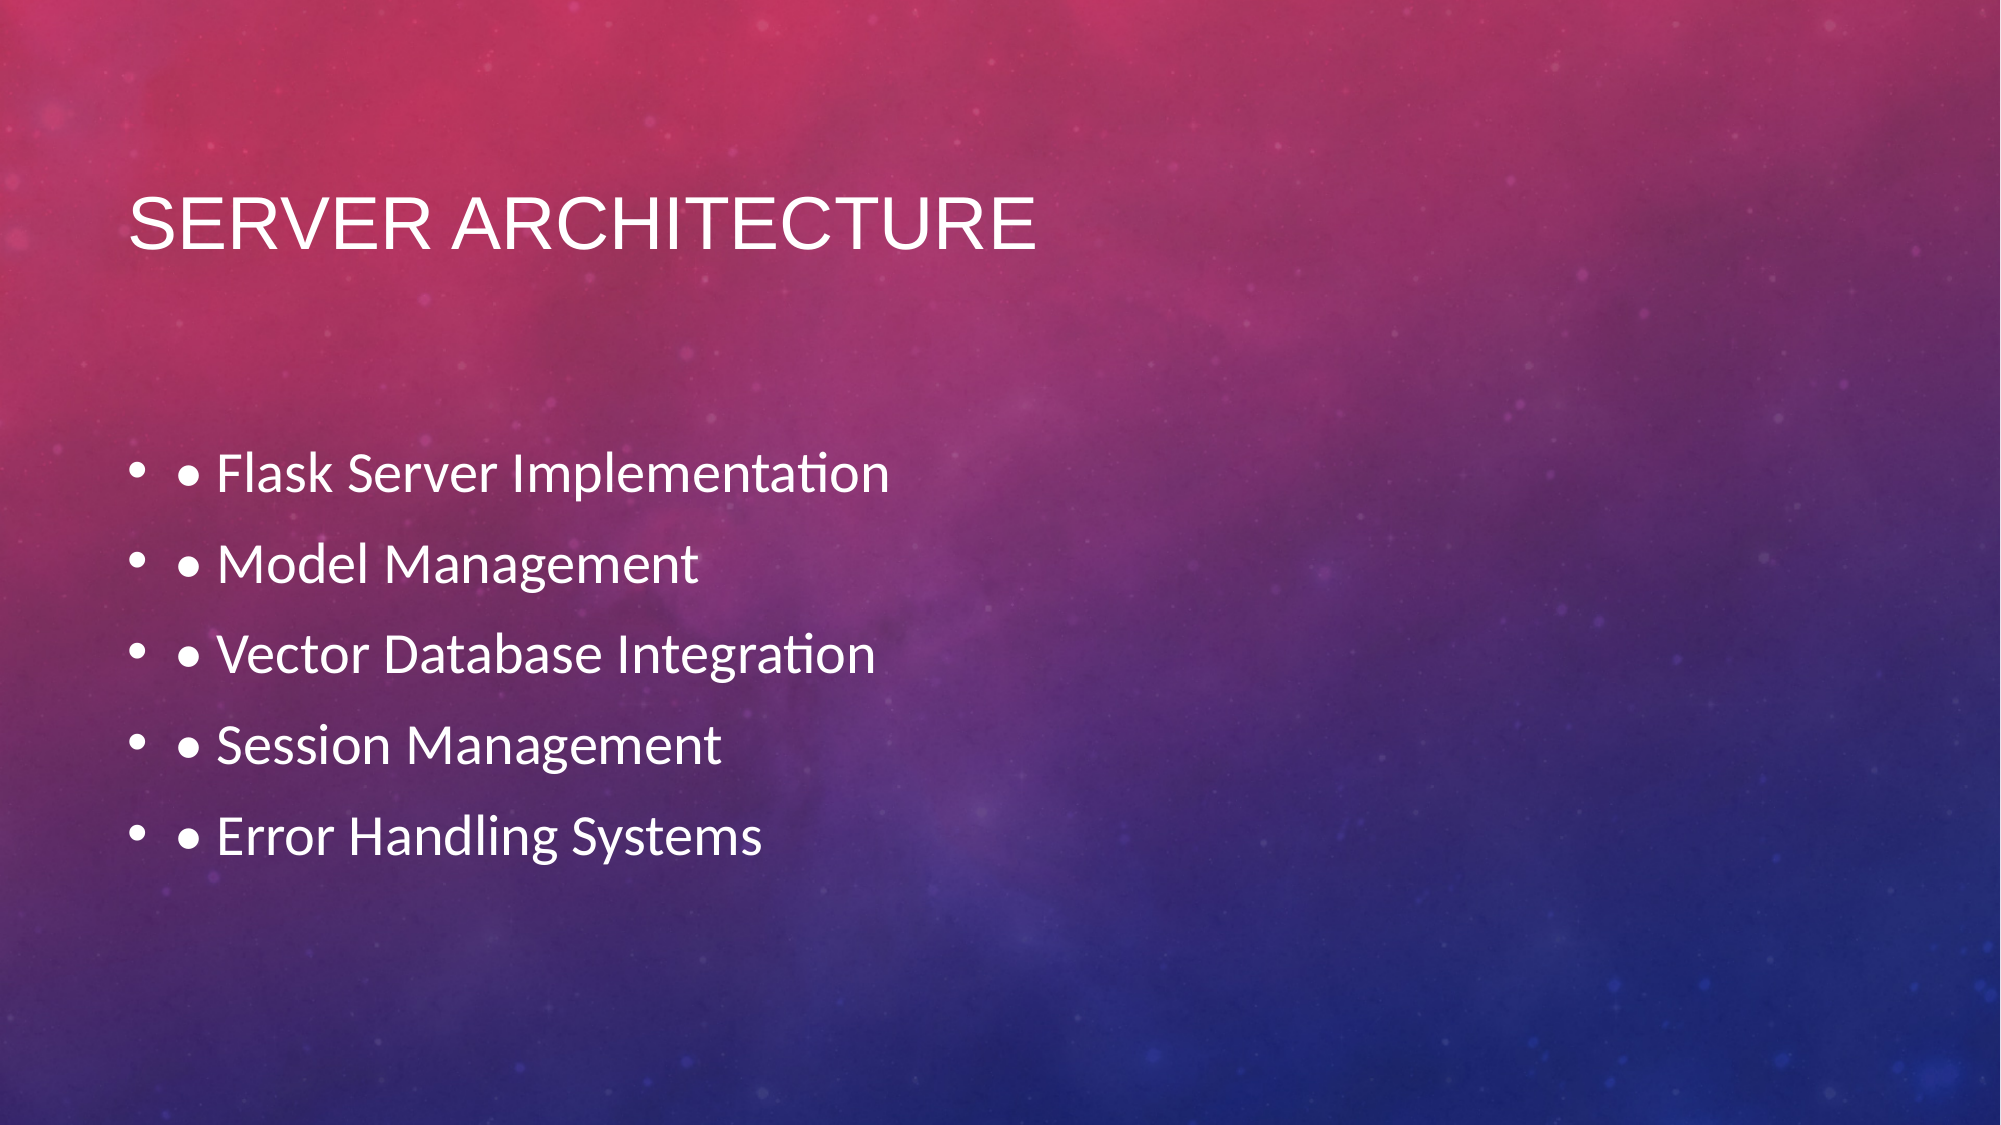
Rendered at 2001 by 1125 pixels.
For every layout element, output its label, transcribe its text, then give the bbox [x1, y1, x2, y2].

picture [0, 0, 2001, 1125]
title Server Architecture [112, 99, 1775, 339]
list • Flask Server Implementation • Model Management • Vector Database Integration • Session Management • Error Handling Systems [112, 351, 1775, 950]
